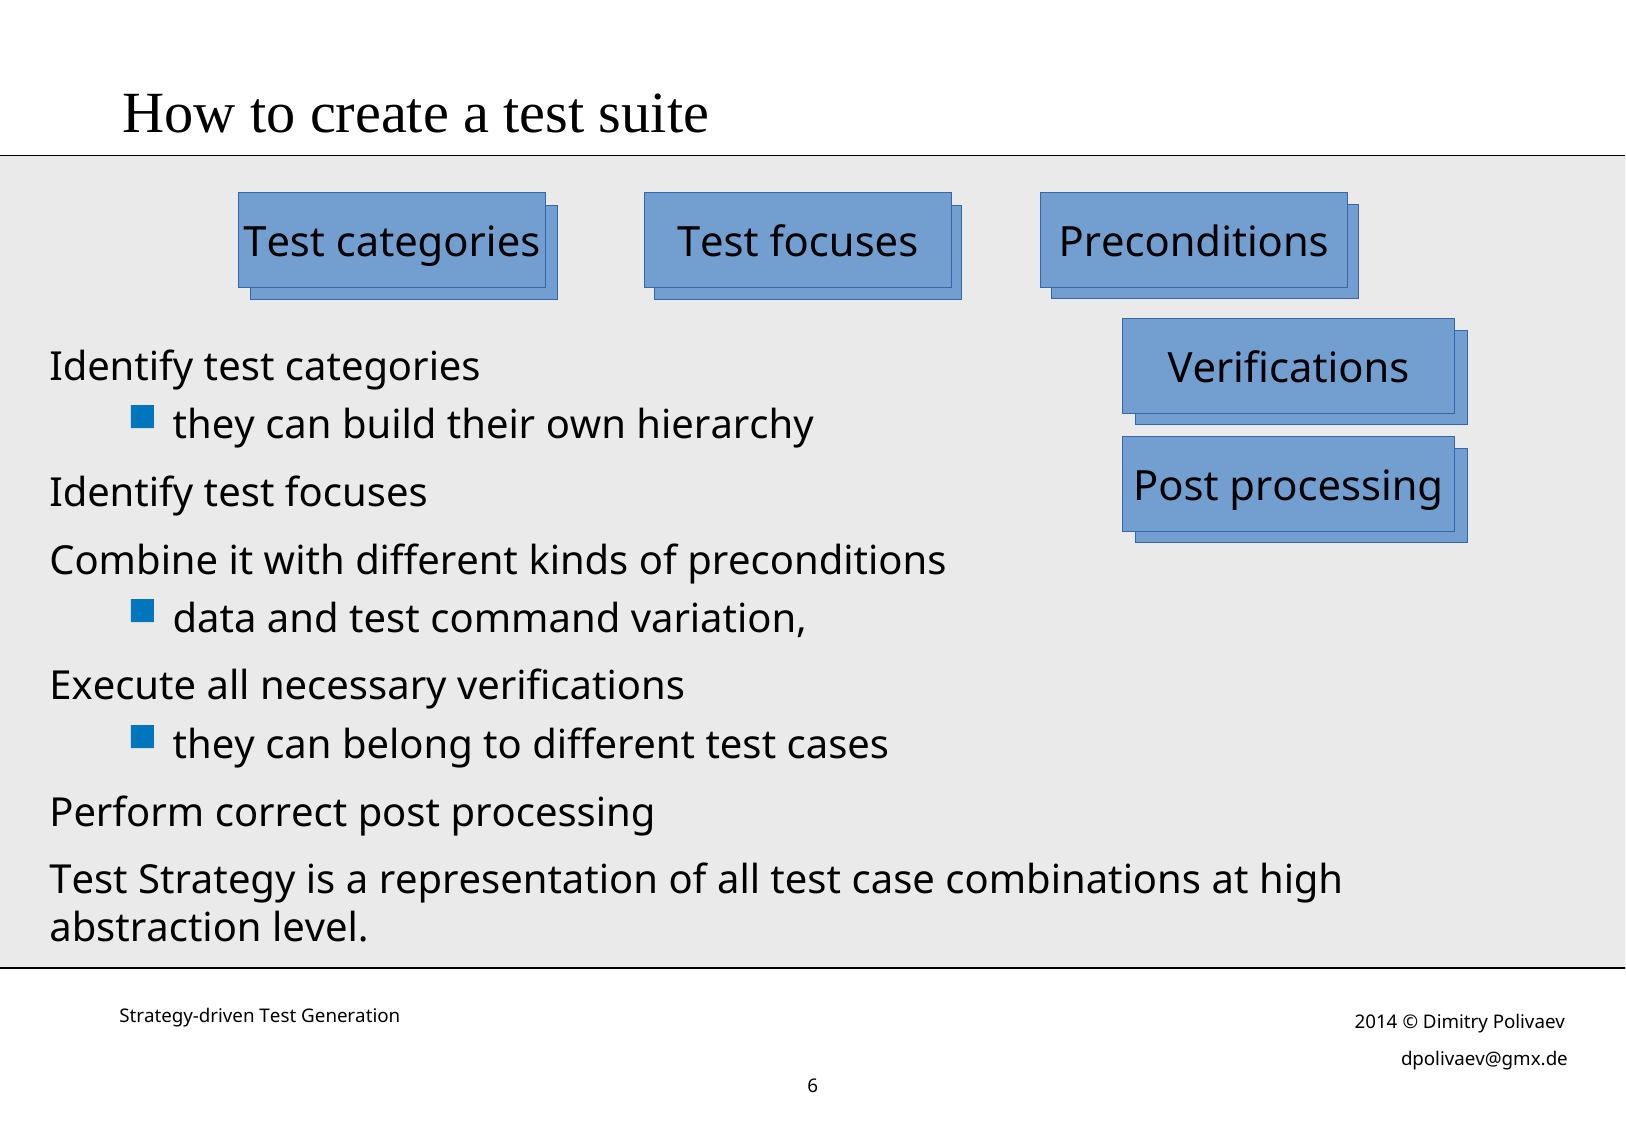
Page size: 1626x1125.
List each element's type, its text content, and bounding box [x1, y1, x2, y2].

list Identify test categories they can build their own hierarchy Identify test focuses Combine it with different kinds of preconditions data and test command variation, Execute all necessary verifications they can belong to different test cases Perform correct post processing Test Strategy is a representation of all test case combinations at high abstraction level. [49, 340, 1553, 954]
text_box Verifications [1122, 318, 1455, 340]
text_box Preconditions [1040, 192, 1348, 288]
text_box Test categories [238, 192, 546, 288]
text_box [1051, 204, 1359, 299]
text_box [1455, 330, 1468, 340]
text_box Test focuses [644, 192, 952, 288]
title How to create a test suite [122, 70, 1501, 144]
text_box [250, 205, 558, 300]
text_box [654, 205, 962, 300]
